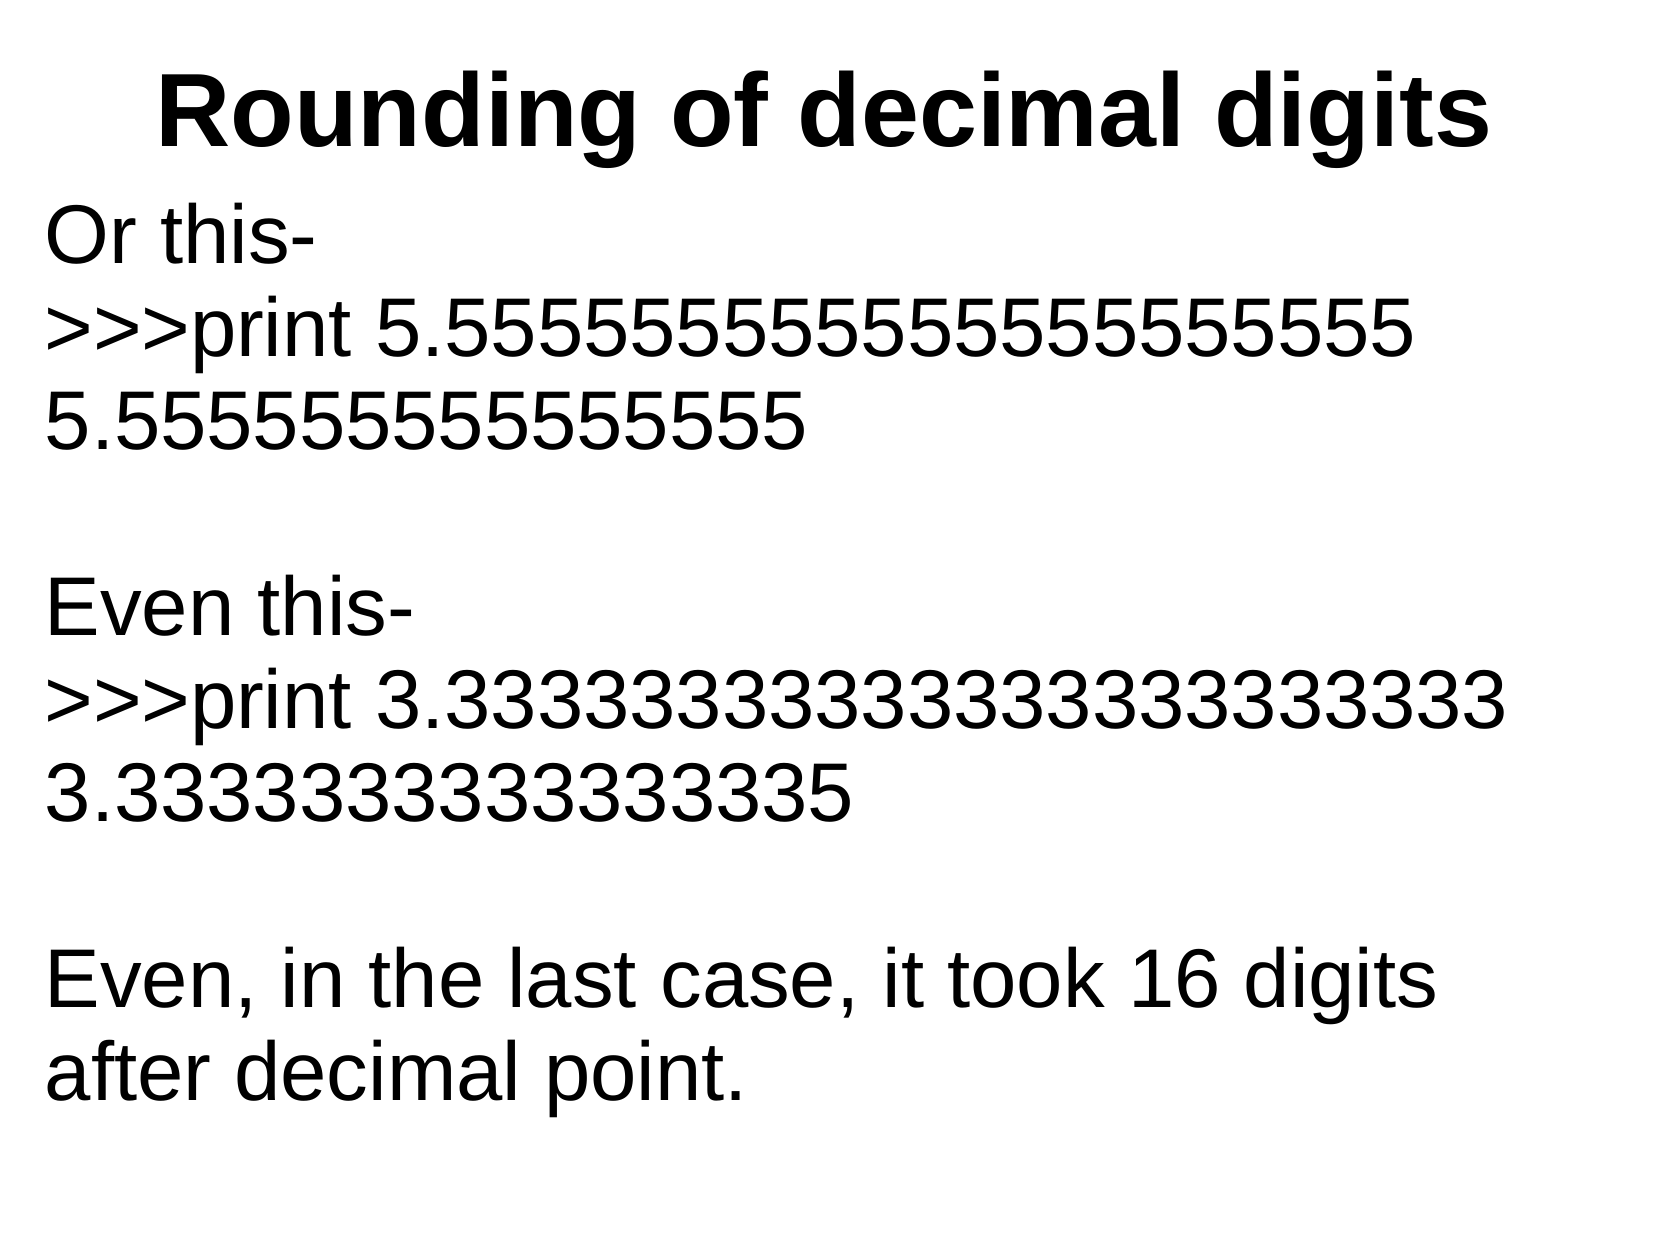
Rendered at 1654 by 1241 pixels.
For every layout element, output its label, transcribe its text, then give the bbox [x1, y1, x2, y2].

text_box Rounding of decimal digits [45, 45, 1606, 177]
text_box Or this- >>>print 5.555555555555555555555 5.555555555555555 Even this- >>>print 3.33333333333333333333333 3.3333333333333335 Even, in the last case, it took 16 digits after decimal point. [30, 181, 1636, 1129]
